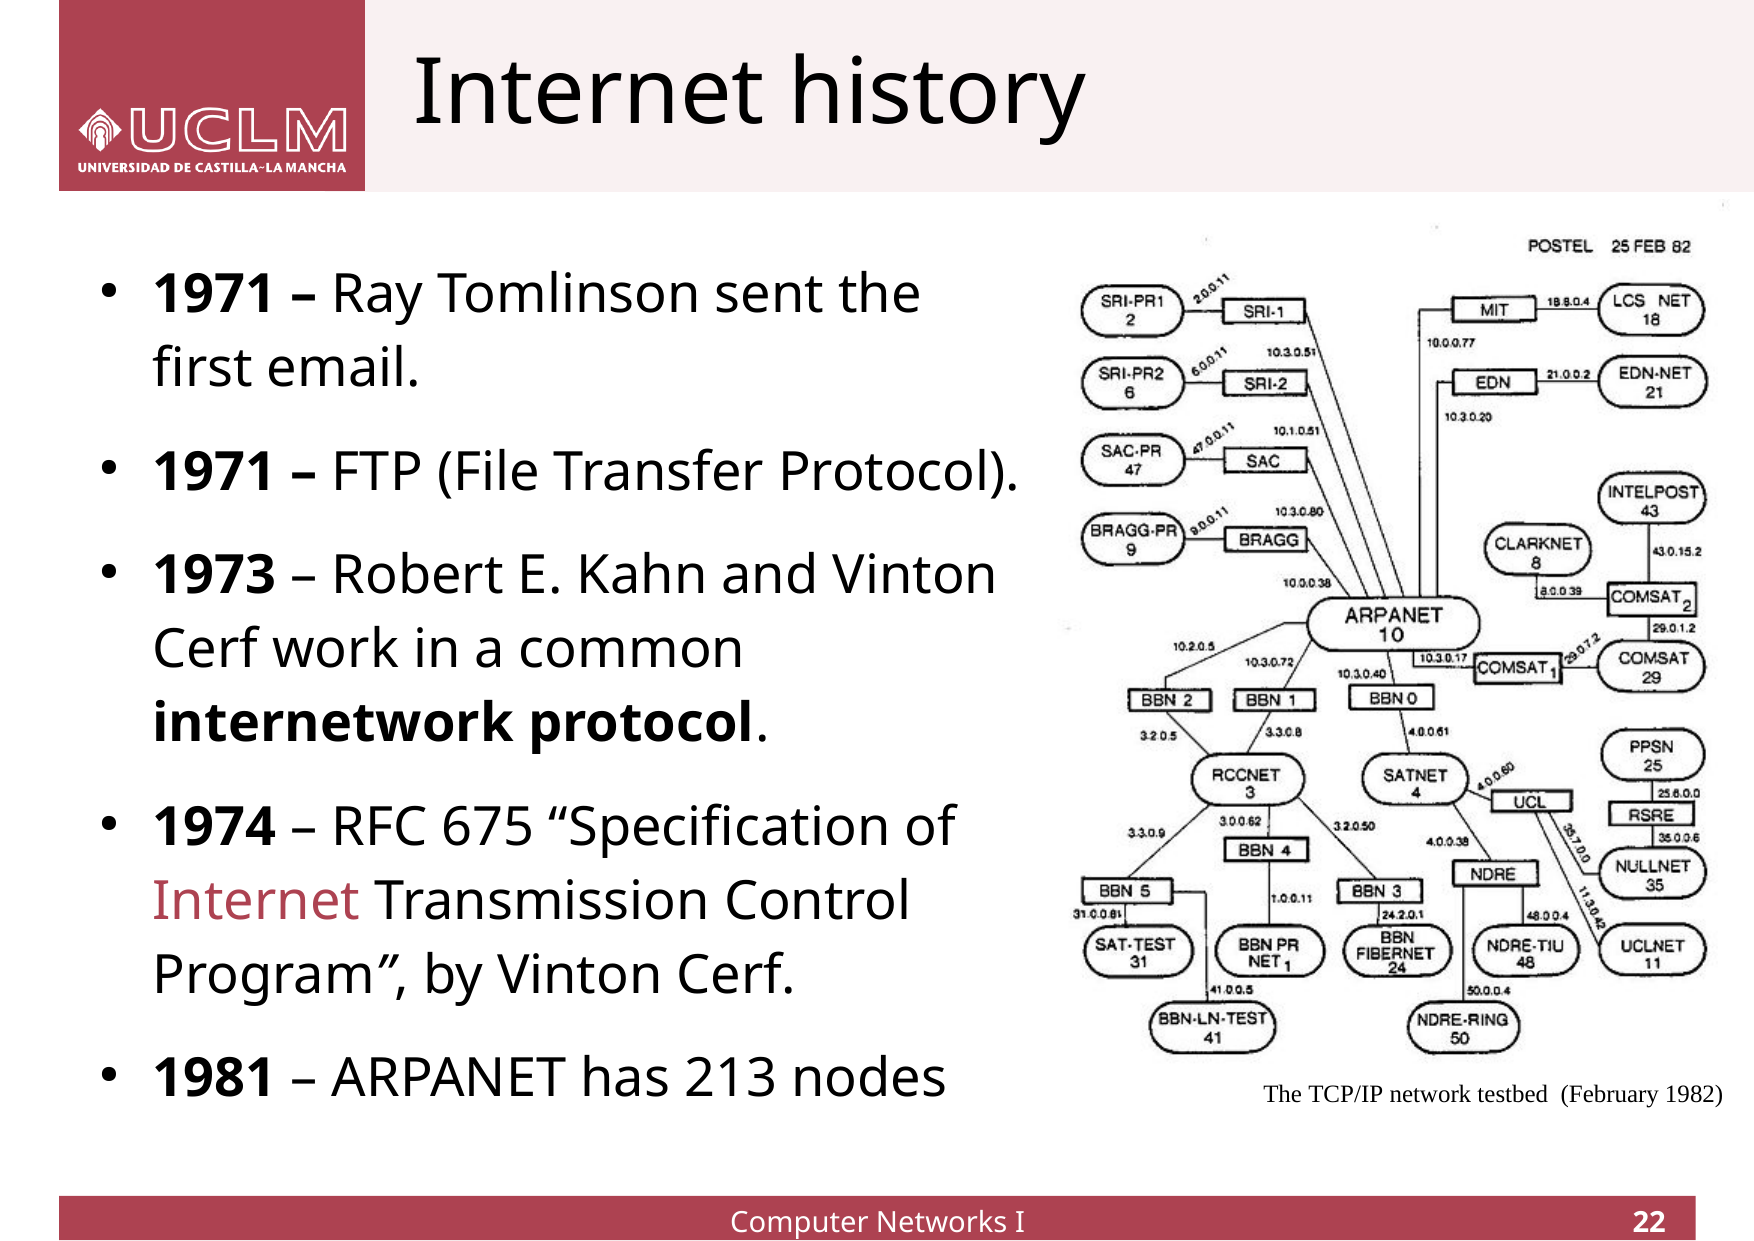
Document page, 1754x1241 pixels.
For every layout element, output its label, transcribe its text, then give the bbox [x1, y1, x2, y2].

picture [1057, 199, 1742, 1098]
list 1971 – Ray Tomlinson sent the first email. 1971 – FTP (File Transfer Protocol). 1973 – Robert E. Kahn and Vinton Cerf work in a common internetwork protocol. 1974 – RFC 675 “Specification of Internet Transmission Control Program”, by Vinton Cerf. 1981 – ARPANET has 213 nodes [81, 254, 1025, 1182]
text_box The TCP/IP network testbed (February 1982) [1161, 1077, 1724, 1108]
picture [59, 0, 365, 191]
title Internet history [413, 0, 1667, 198]
